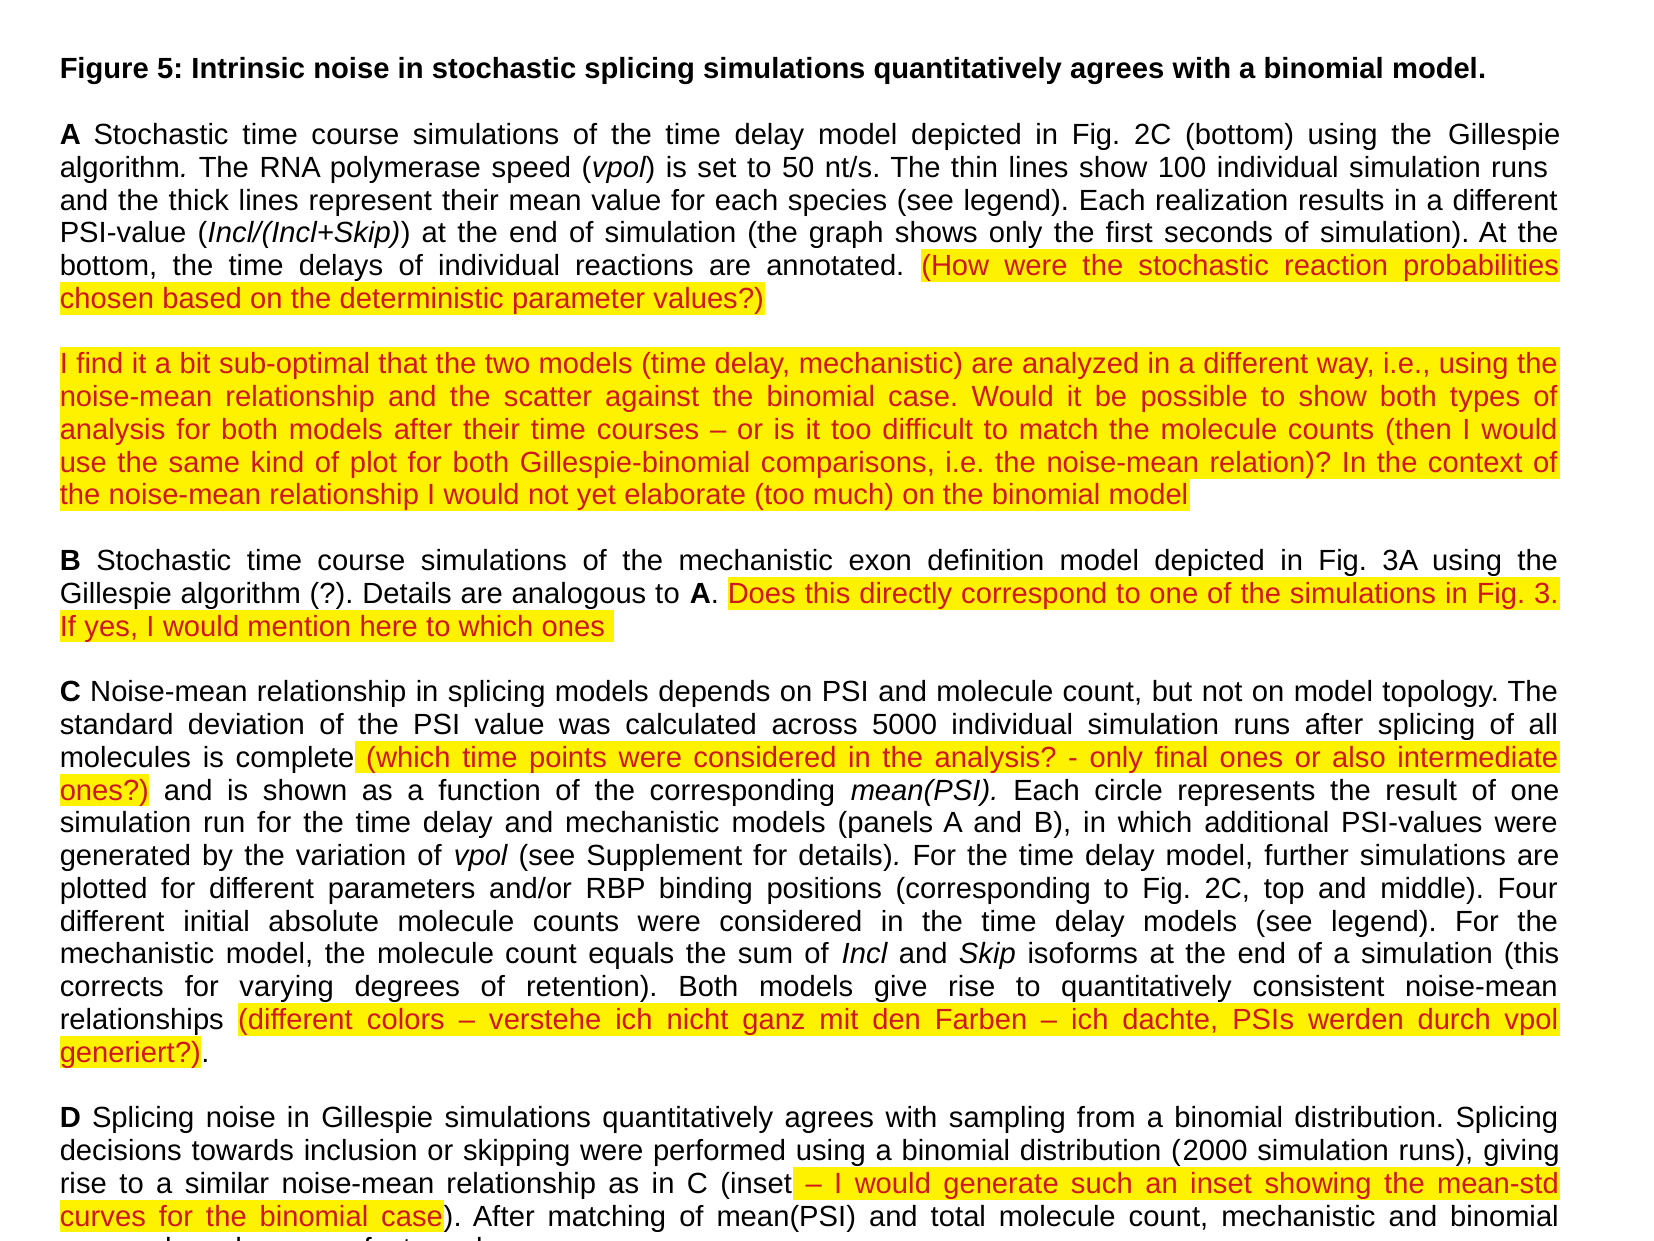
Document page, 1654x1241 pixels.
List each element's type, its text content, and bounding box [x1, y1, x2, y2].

text_box Figure 5: Intrinsic noise in stochastic splicing simulations quantitatively agrees with a binomial model. A Stochastic time course simulations of the time delay model depicted in Fig. 2C (bottom) using the Gillespie algorithm. The RNA polymerase speed (vpol) is set to 50 nt/s. The thin lines show 100 individual simulation runs and the thick lines represent their mean value for each species (see legend). Each realization results in a different PSI-value (Incl/(Incl+Skip)) at the end of simulation (the graph shows only the first seconds of simulation). At the bottom, the time delays of individual reactions are annotated. (How were the stochastic reaction probabilities chosen based on the deterministic parameter values?) I find it a bit sub-optimal that the two models (time delay, mechanistic) are analyzed in a different way, i.e., using the noise-mean relationship and the scatter against the binomial case. Would it be possible to show both types of analysis for both models after their time courses – or is it too difficult to match the molecule counts (then I would use the same kind of plot for both Gillespie-binomial comparisons, i.e. the noise-mean relation)? In the context of the noise-mean relationship I would not yet elaborate (too much) on the binomial model B Stochastic time course simulations of the mechanistic exon definition model depicted in Fig. 3A using the Gillespie algorithm (?). Details are analogous to A. Does this directly correspond to one of the simulations in Fig. 3. If yes, I would mention here to which ones C Noise-mean relationship in splicing models depends on PSI and molecule count, but not on model topology. The standard deviation of the PSI value was calculated across 5000 individual simulation runs after splicing of all molecules is complete (which time points were considered in the analysis? - only final ones or also intermediate ones?) and is shown as a function of the corresponding mean(PSI). Each circle represents the result of one simulation run for the time delay and mechanistic models (panels A and B), in which additional PSI-values were generated by the variation of vpol (see Supplement for details). For the time delay model, further simulations are plotted for different parameters and/or RBP binding positions (corresponding to Fig. 2C, top and middle). Four different initial absolute molecule counts were considered in the time delay models (see legend). For the mechanistic model, the molecule count equals the sum of Incl and Skip isoforms at the end of a simulation (this corrects for varying degrees of retention). Both models give rise to quantitatively consistent noise-mean relationships (different colors – verstehe ich nicht ganz mit den Farben – ich dachte, PSIs werden durch vpol generiert?). D Splicing noise in Gillespie simulations quantitatively agrees with sampling from a binomial distribution. Splicing decisions towards inclusion or skipping were performed using a binomial distribution (2000 simulation runs), giving rise to a similar noise-mean relationship as in C (inset – I would generate such an inset showing the mean-std curves for the binomial case). After matching of mean(PSI) and total molecule count, mechanistic and binomial approaches show a perfect overlap. [45, 45, 1576, 1241]
